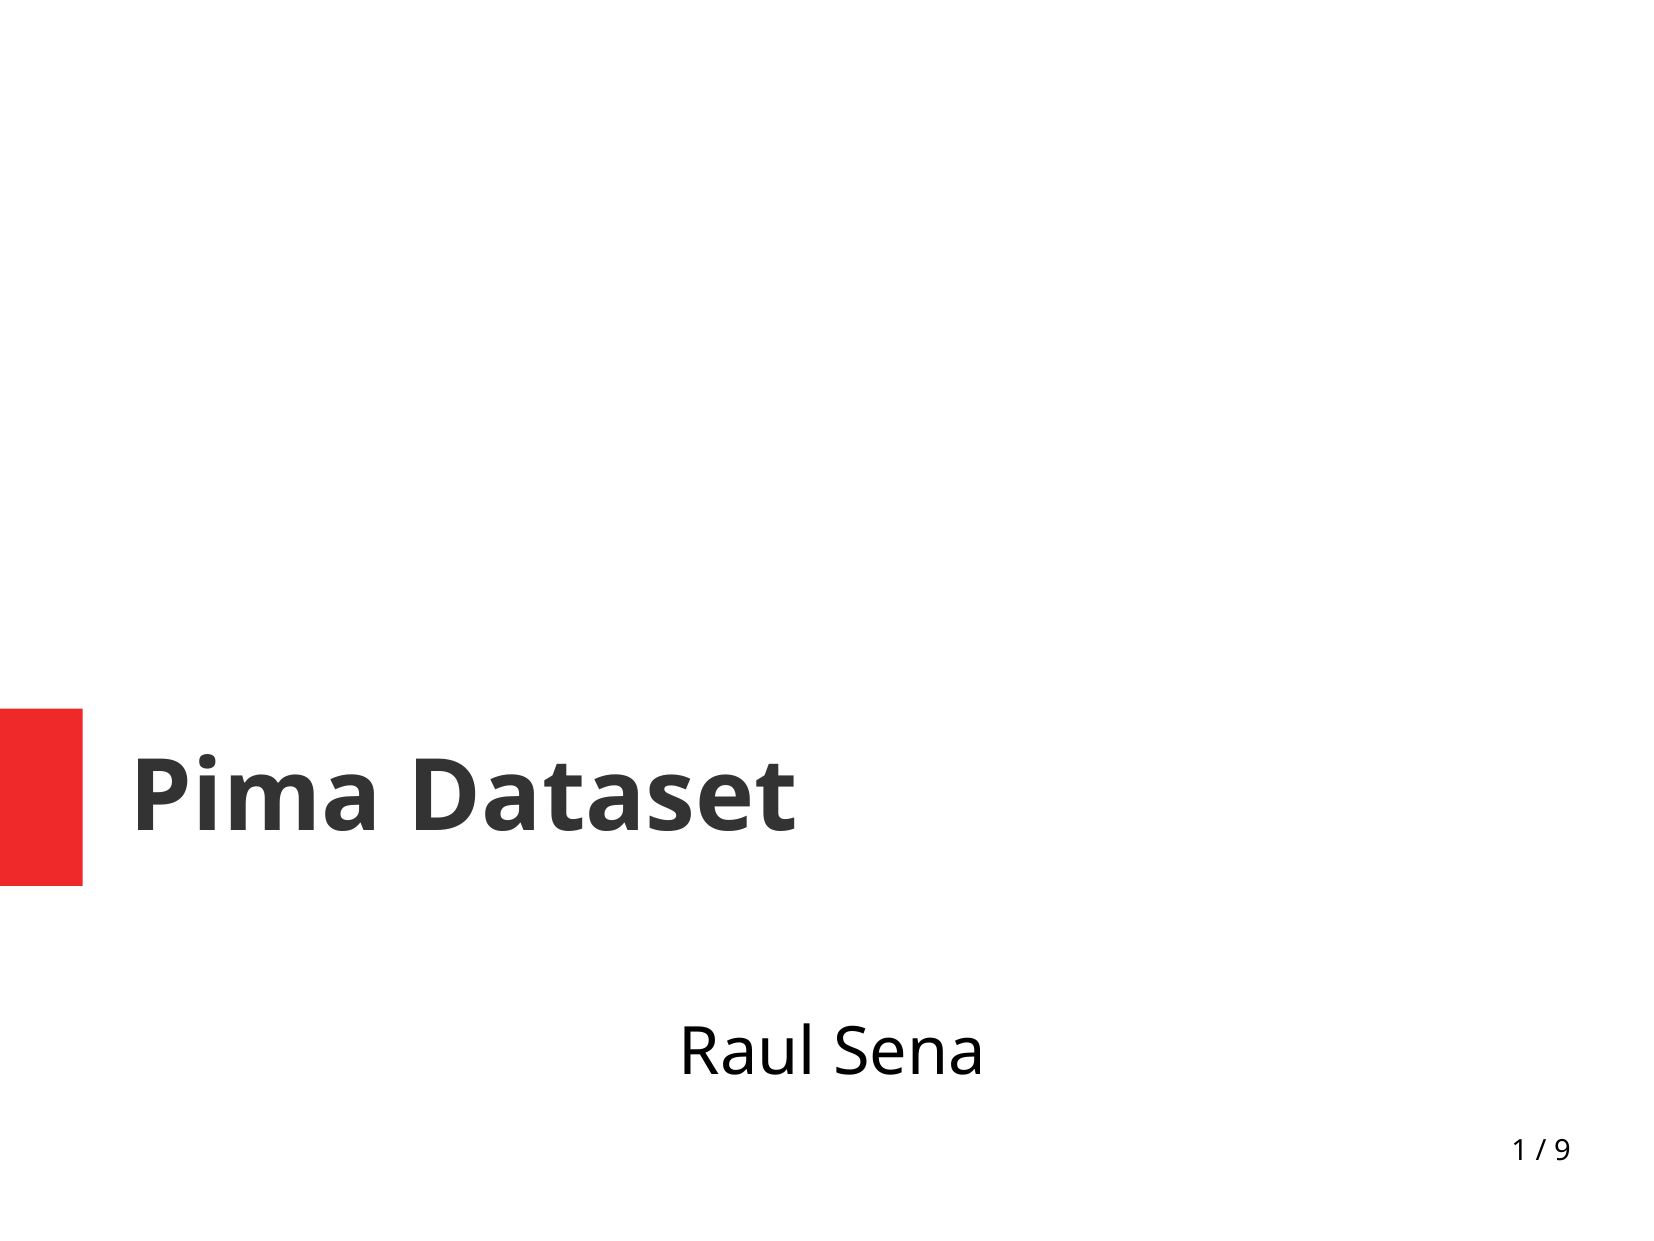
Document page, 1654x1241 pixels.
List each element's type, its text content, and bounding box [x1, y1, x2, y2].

title Pima Dataset [129, 655, 1536, 928]
subtitle Raul Sena [129, 968, 1536, 1130]
